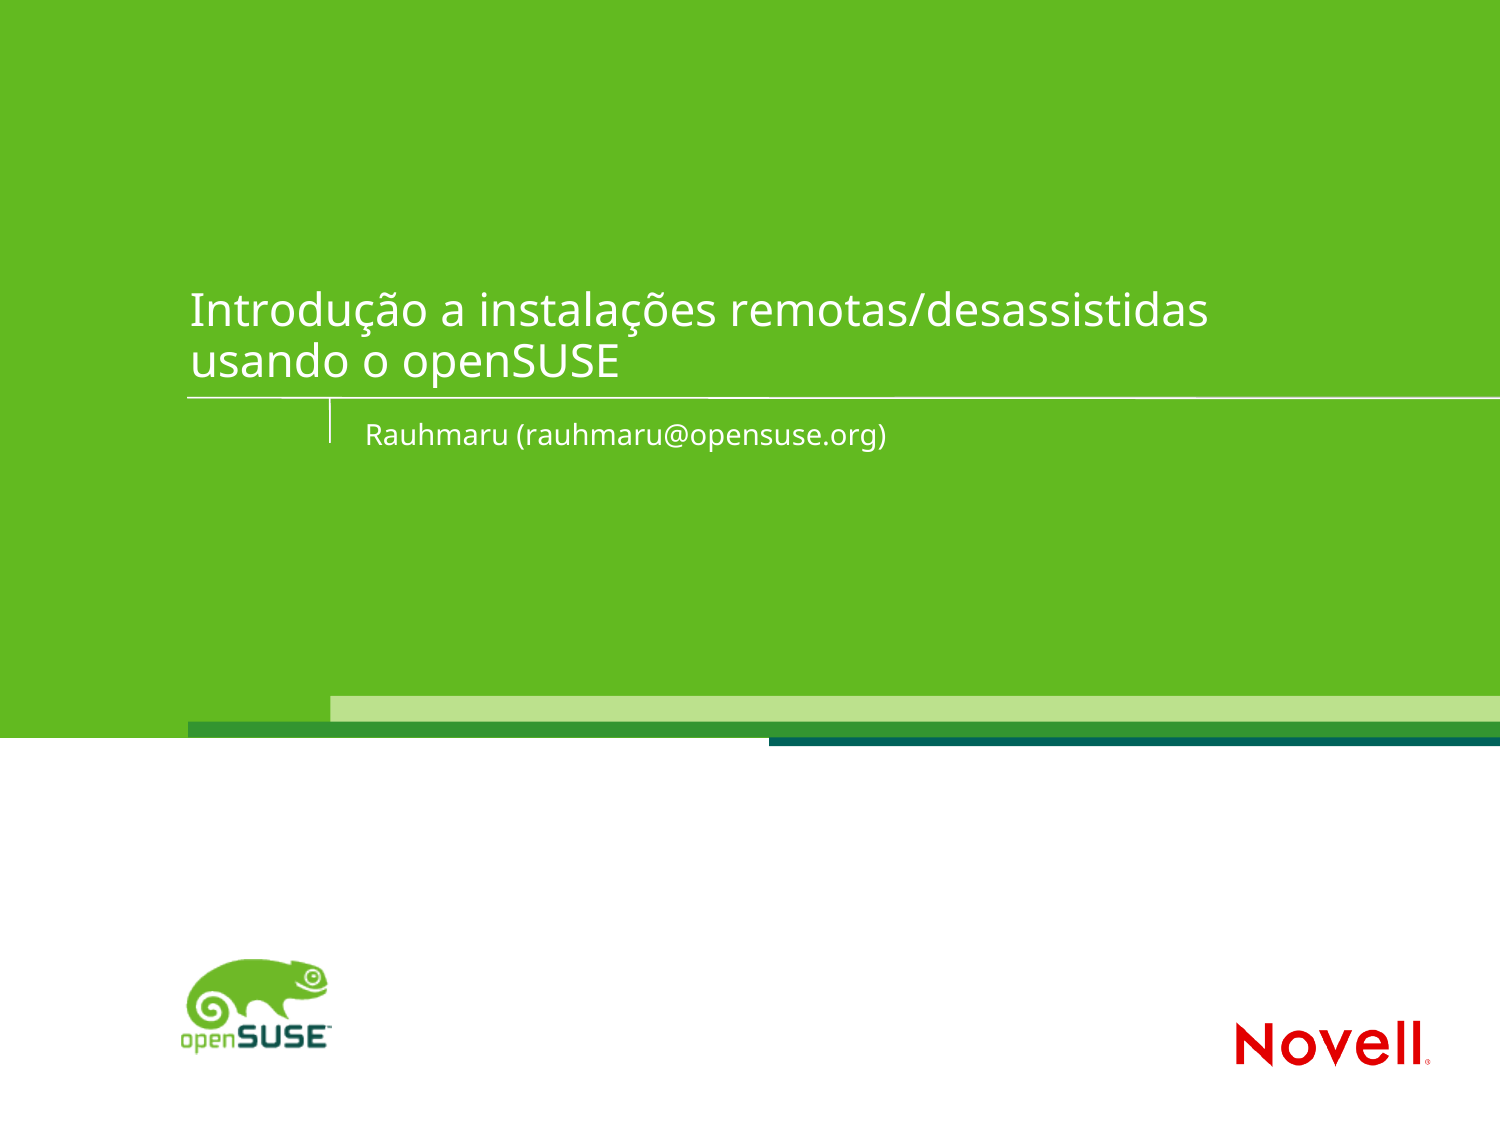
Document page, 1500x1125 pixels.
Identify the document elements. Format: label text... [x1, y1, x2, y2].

text_box Rauhmaru (rauhmaru@opensuse.org) [350, 414, 1150, 525]
picture [181, 959, 332, 1055]
title Introdução a instalações remotas/desassistidas usando o openSUSE [174, 133, 1388, 388]
picture [1227, 1013, 1438, 1074]
